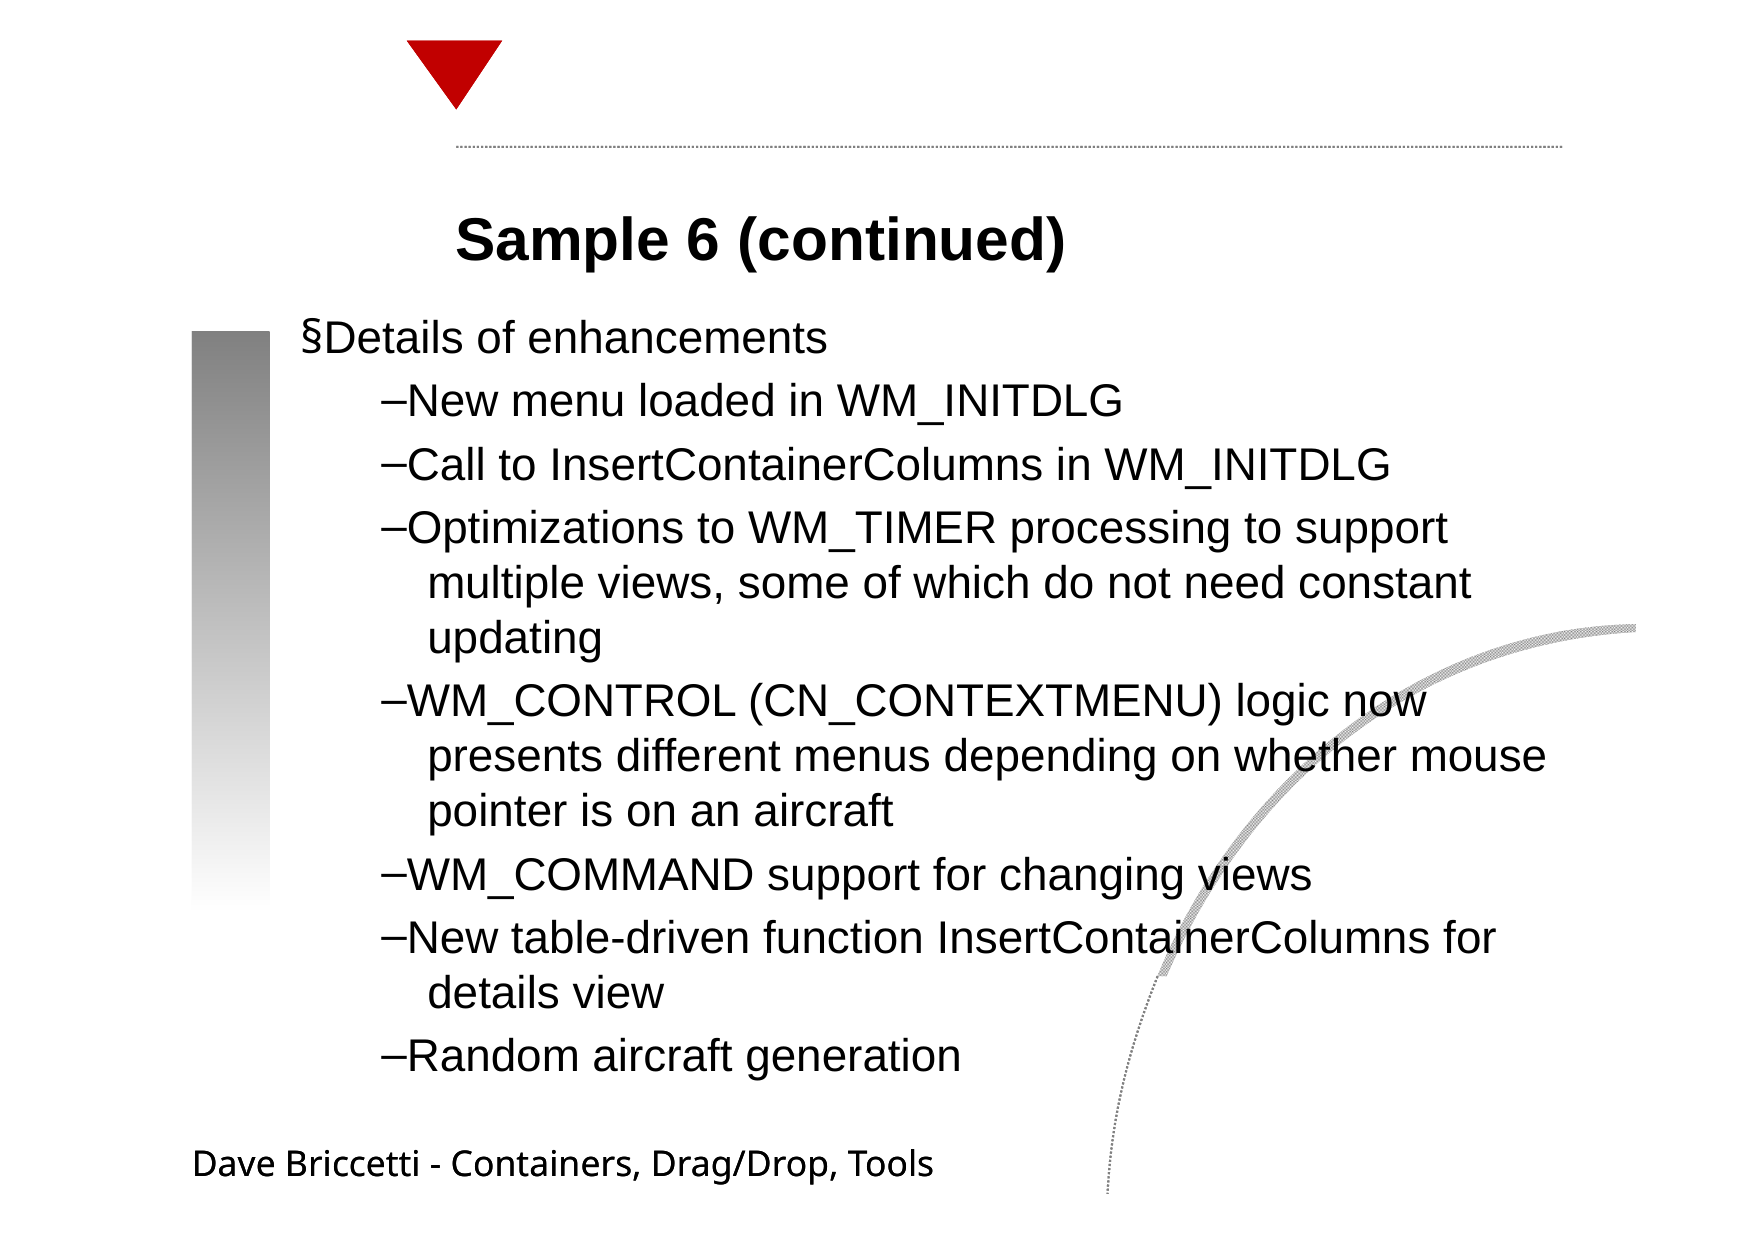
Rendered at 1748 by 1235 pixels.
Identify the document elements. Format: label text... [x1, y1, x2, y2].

text_box [192, 332, 269, 911]
text_box Dave Briccetti - Containers, Drag/Drop, Tools [191, 1141, 1505, 1210]
text_box Details of enhancements New menu loaded in WM_INITDLG Call to InsertContainerColumns in WM_INITDLG Optimizations to WM_TIMER processing to support multiple views, some of which do not need constant updating WM_CONTROL (CN_CONTEXTMENU) logic now presents different menus depending on whether mouse pointer is on an aircraft WM_COMMAND support for changing views New table-driven function InsertContainerColumns for details view Random aircraft generation [300, 307, 1561, 1123]
text_box Sample 6 (continued) [455, 196, 1568, 277]
text_box [406, 40, 503, 110]
text_box [1561, 624, 1636, 642]
